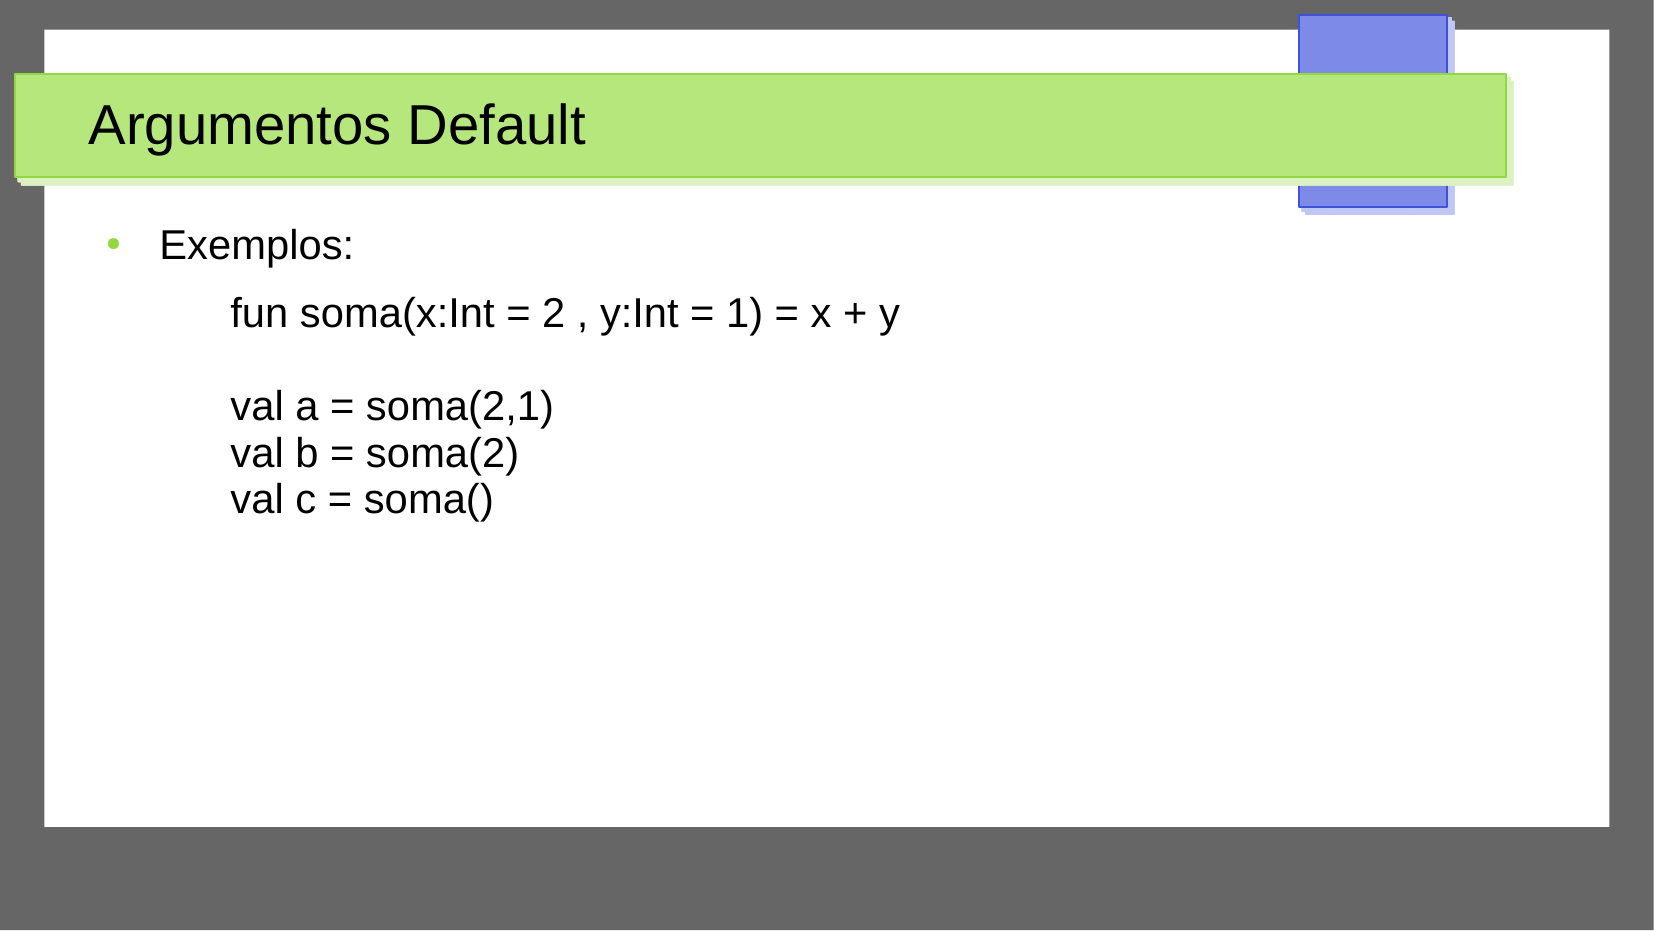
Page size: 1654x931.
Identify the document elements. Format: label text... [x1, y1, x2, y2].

title Argumentos Default [88, 73, 1506, 178]
list Exemplos: fun soma(x:Int = 2 , y:Int = 1) = x + y val a = soma(2,1) val b = soma(2) val c = soma() [88, 221, 1565, 813]
